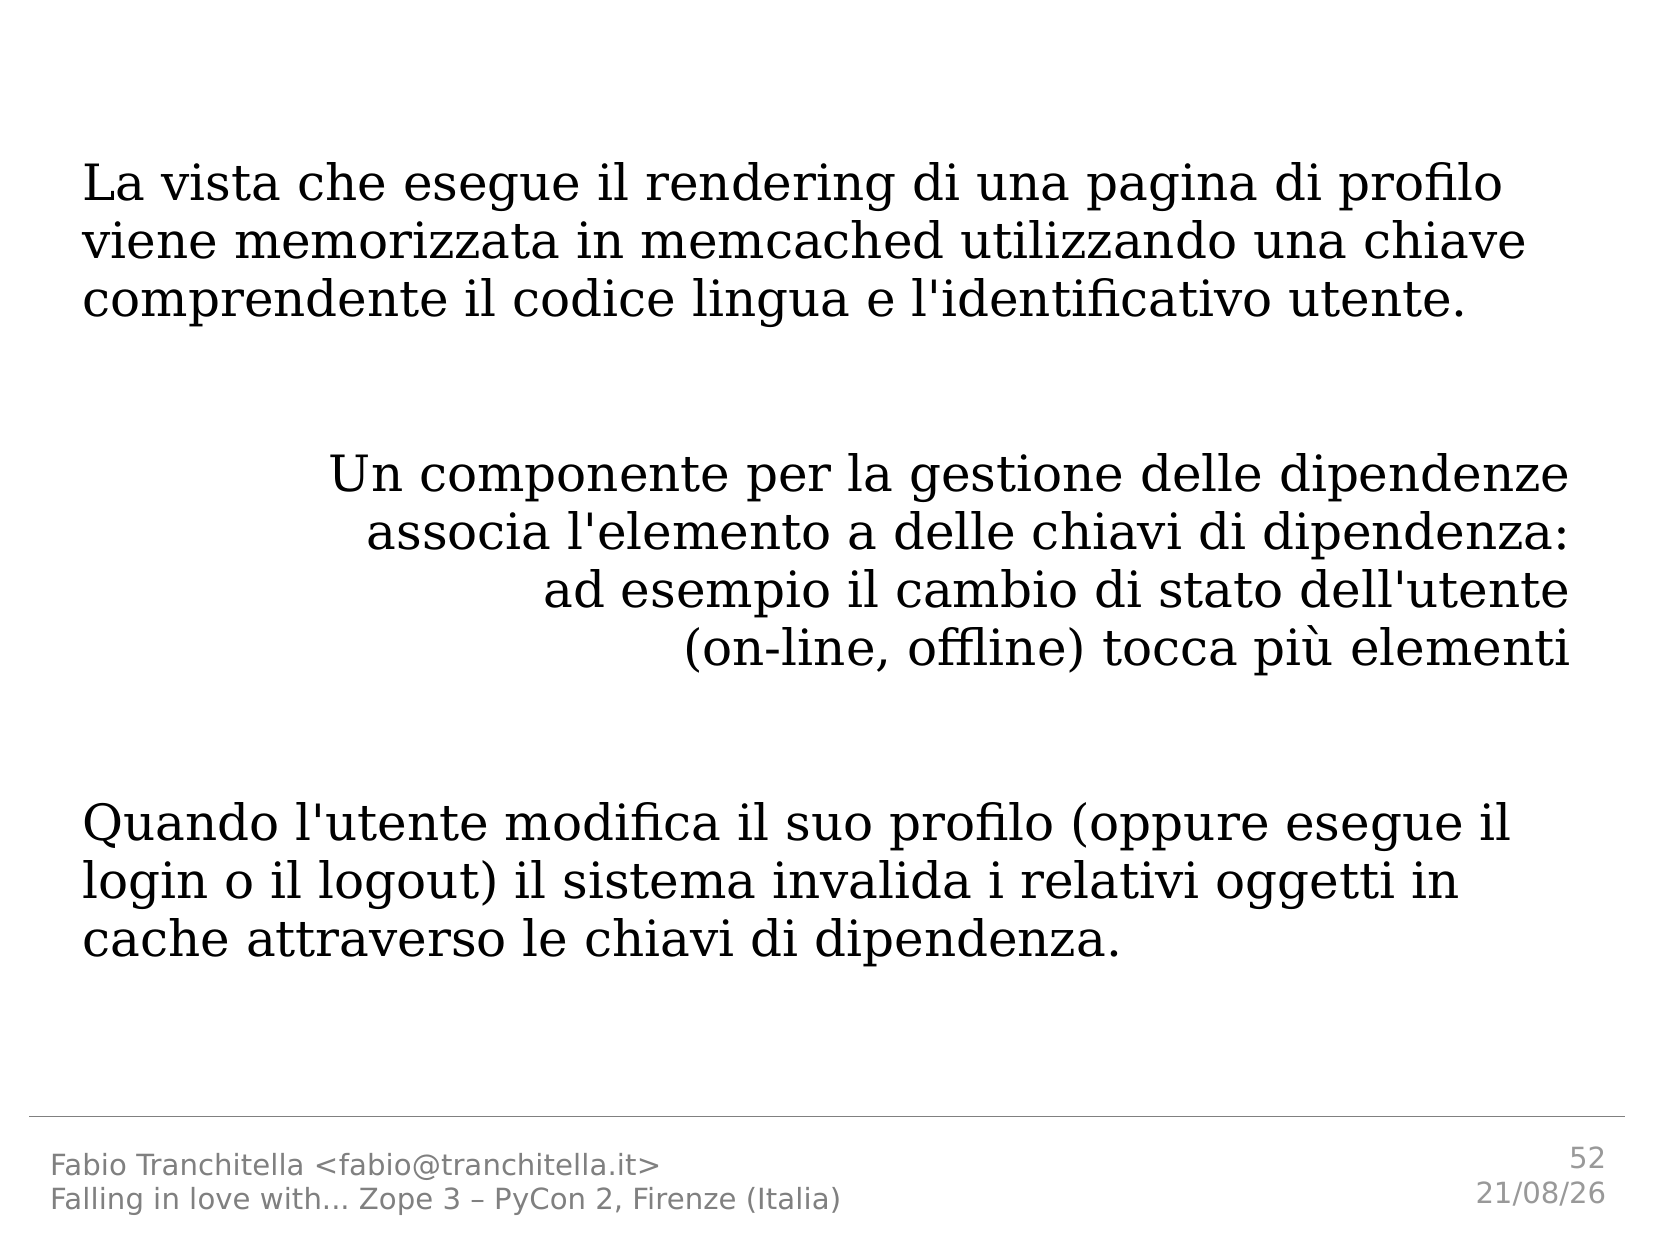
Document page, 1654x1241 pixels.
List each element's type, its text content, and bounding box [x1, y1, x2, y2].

subtitle La vista che esegue il rendering di una pagina di profilo viene memorizzata in memcached utilizzando una chiave comprendente il codice lingua e l'identificativo utente. Un componente per la gestione delle dipendenze associa l'elemento a delle chiavi di dipendenza: ad esempio il cambio di stato dell'utente (on-line, offline) tocca più elementi Quando l'utente modifica il suo profilo (oppure esegue il login o il logout) il sistema invalida i relativi oggetti in cache attraverso le chiavi di dipendenza. [82, 59, 1571, 1063]
